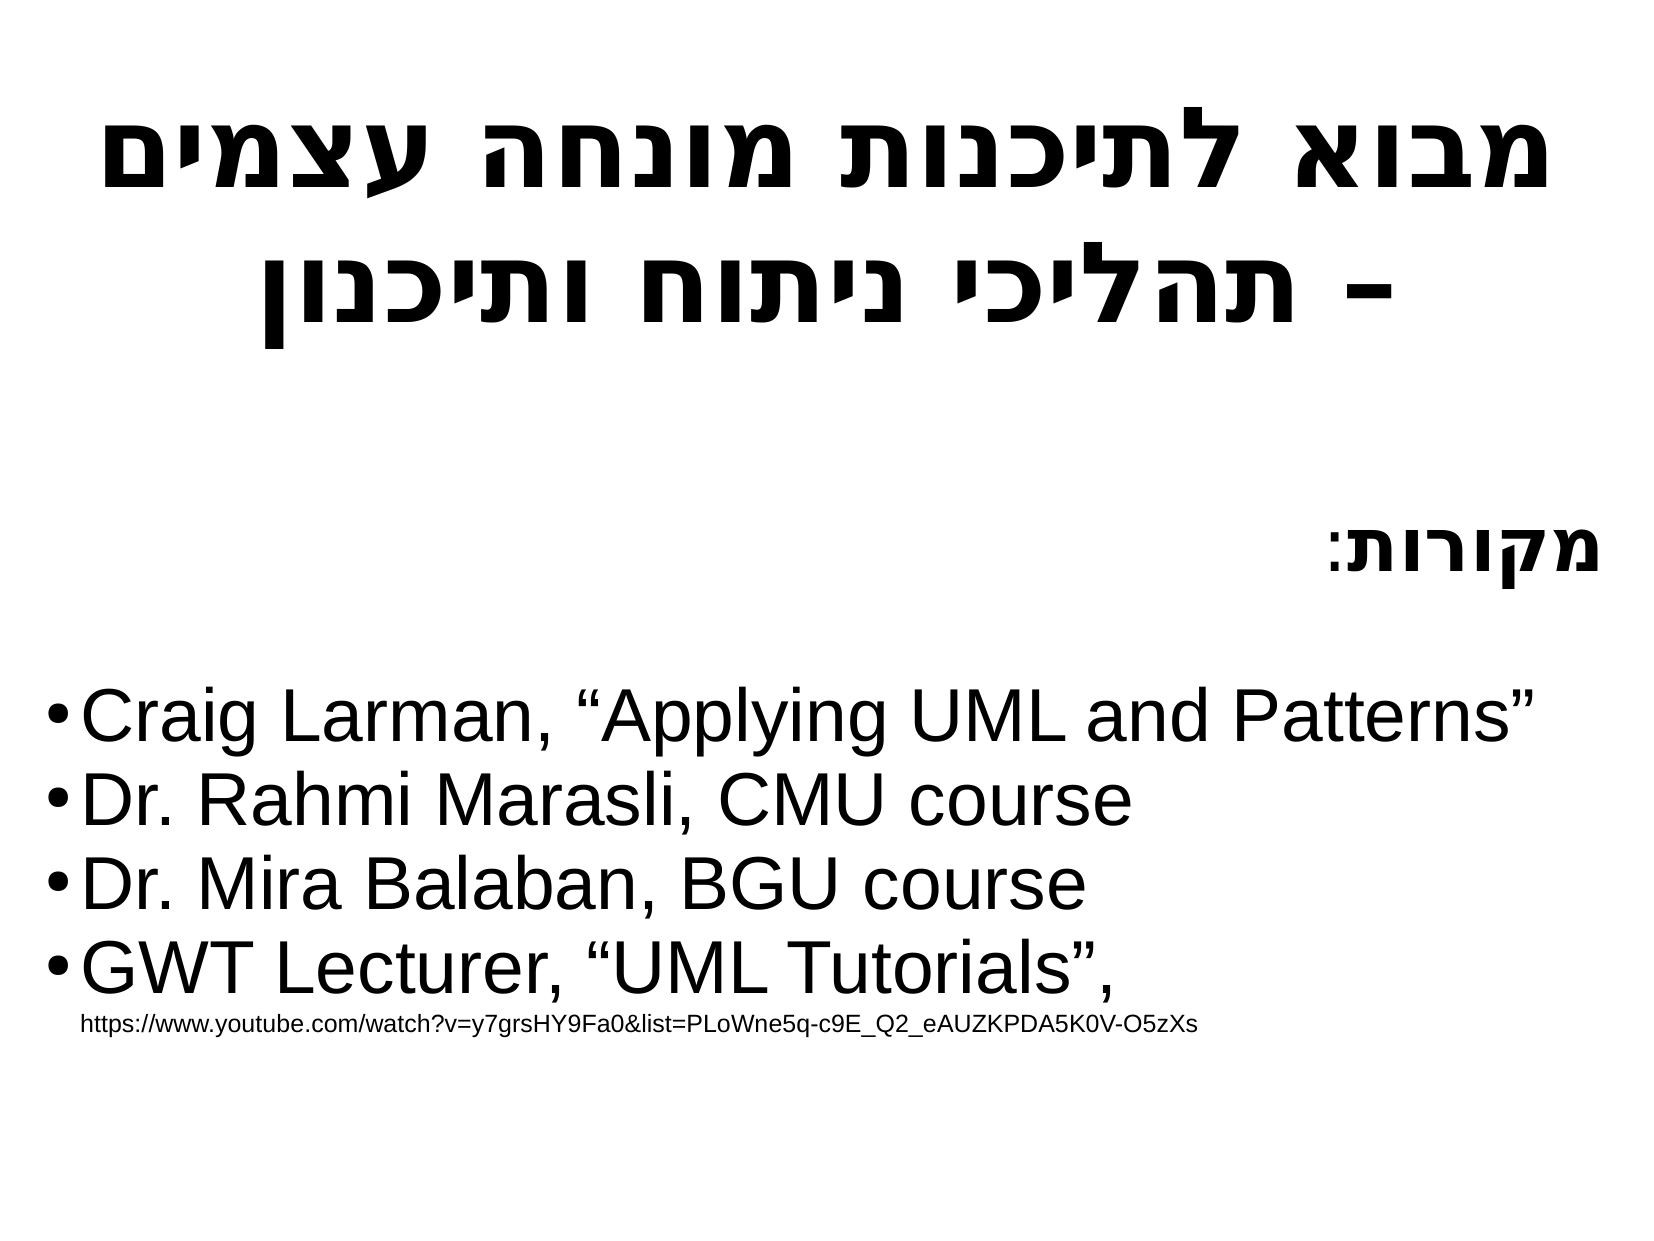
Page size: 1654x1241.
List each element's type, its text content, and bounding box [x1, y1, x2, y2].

title מבוא לתיכנות מונחה עצמים – תהליכי ניתוח ותיכנון [82, 75, 1571, 346]
text_box מקורות: Craig Larman, “Applying UML and Patterns” Dr. Rahmi Marasli, CMU course Dr. Mira Balaban, BGU course GWT Lecturer, “UML Tutorials”, https://www.youtube.com/watch?v=y7grsHY9Fa0&list=PLoWne5q-c9E_Q2_eAUZKPDA5K0V-O5zXs [30, 495, 1621, 1041]
